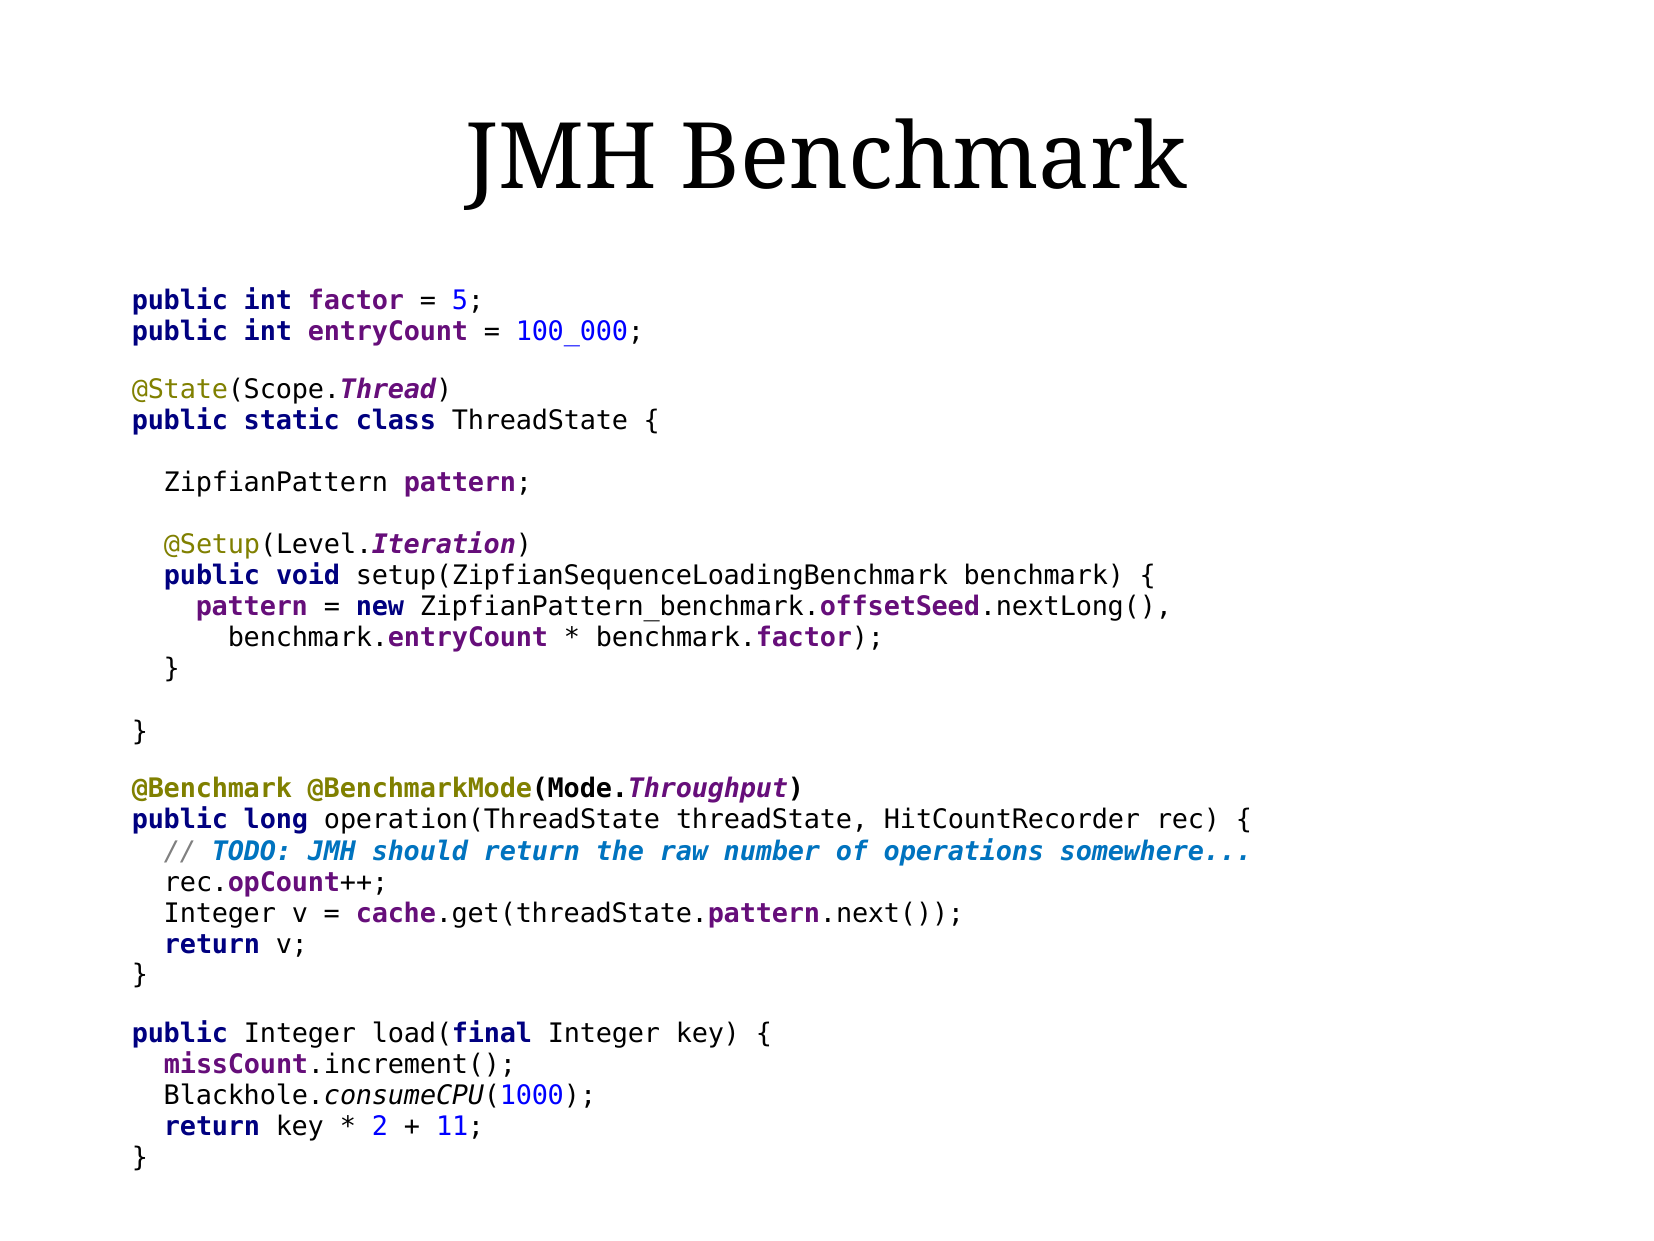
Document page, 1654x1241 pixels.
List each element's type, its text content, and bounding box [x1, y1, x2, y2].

list public int factor = 5; public int entryCount = 100_000; @State(Scope.Thread) public static class ThreadState { ZipfianPattern pattern; @Setup(Level.Iteration) public void setup(ZipfianSequenceLoadingBenchmark benchmark) { pattern = new ZipfianPattern_benchmark.offsetSeed.nextLong(), benchmark.entryCount * benchmark.factor); } } @Benchmark @BenchmarkMode(Mode.Throughput) public long operation(ThreadState threadState, HitCountRecorder rec) { // TODO: JMH should return the raw number of operations somewhere... rec.opCount++; Integer v = cache.get(threadState.pattern.next()); return v; } public Integer load(final Integer key) { missCount.increment(); Blackhole.consumeCPU(1000); return key * 2 + 11; } [131, 285, 1621, 1188]
title JMH Benchmark [82, 49, 1571, 257]
